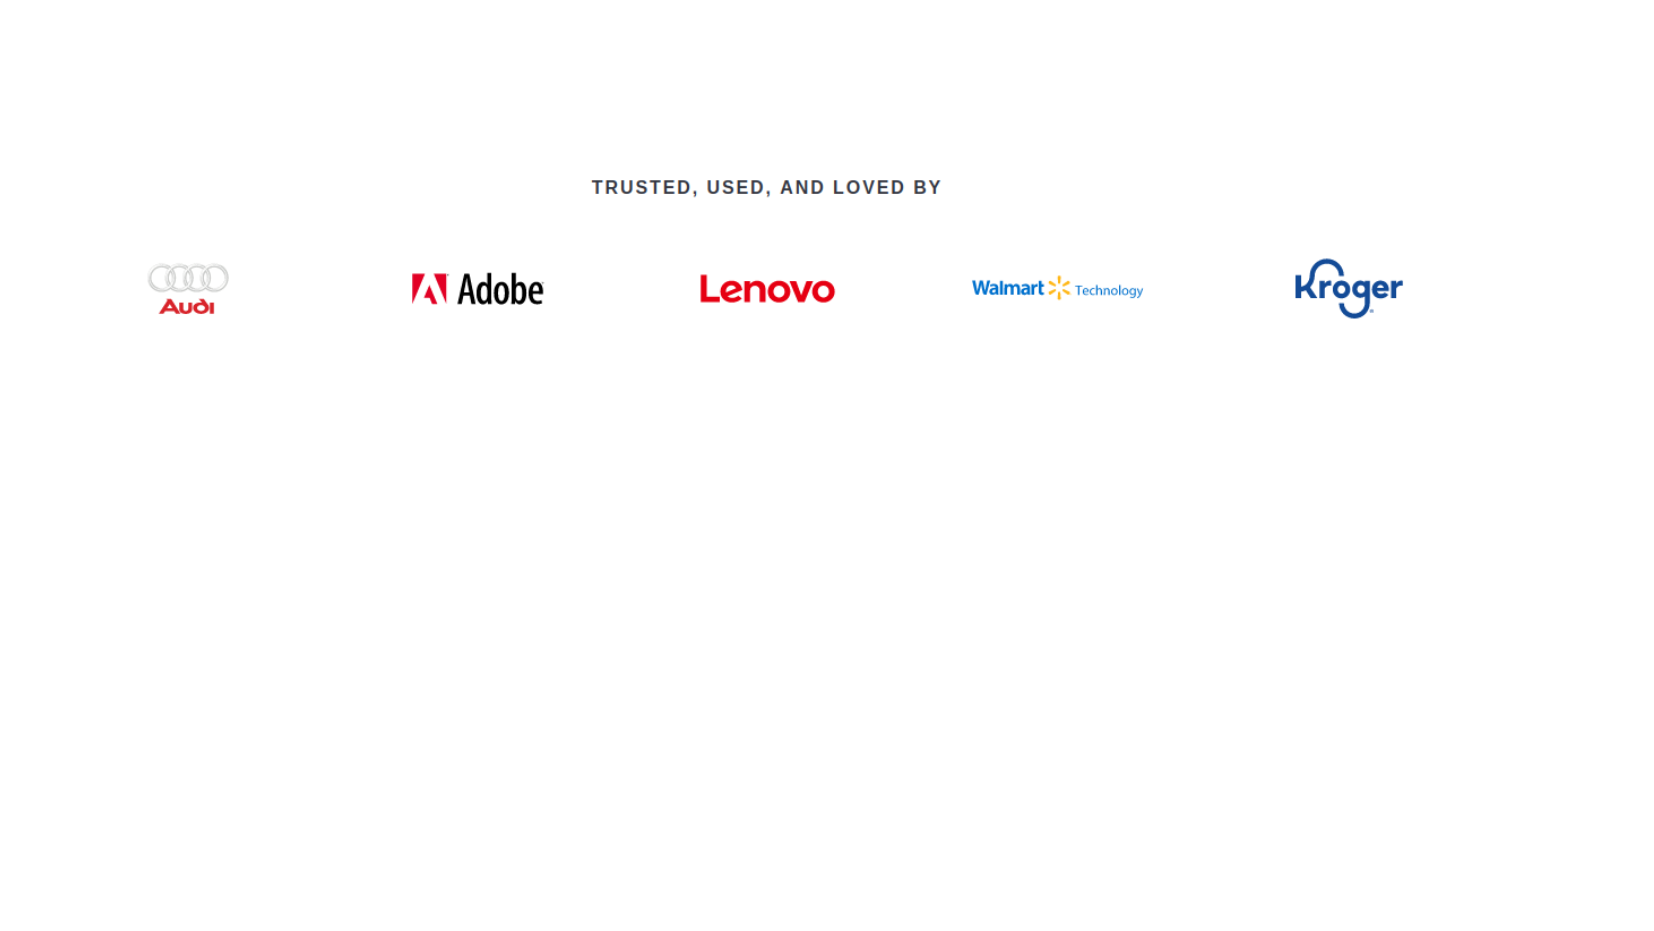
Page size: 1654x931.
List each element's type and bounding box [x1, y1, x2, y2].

picture [109, 135, 1463, 451]
